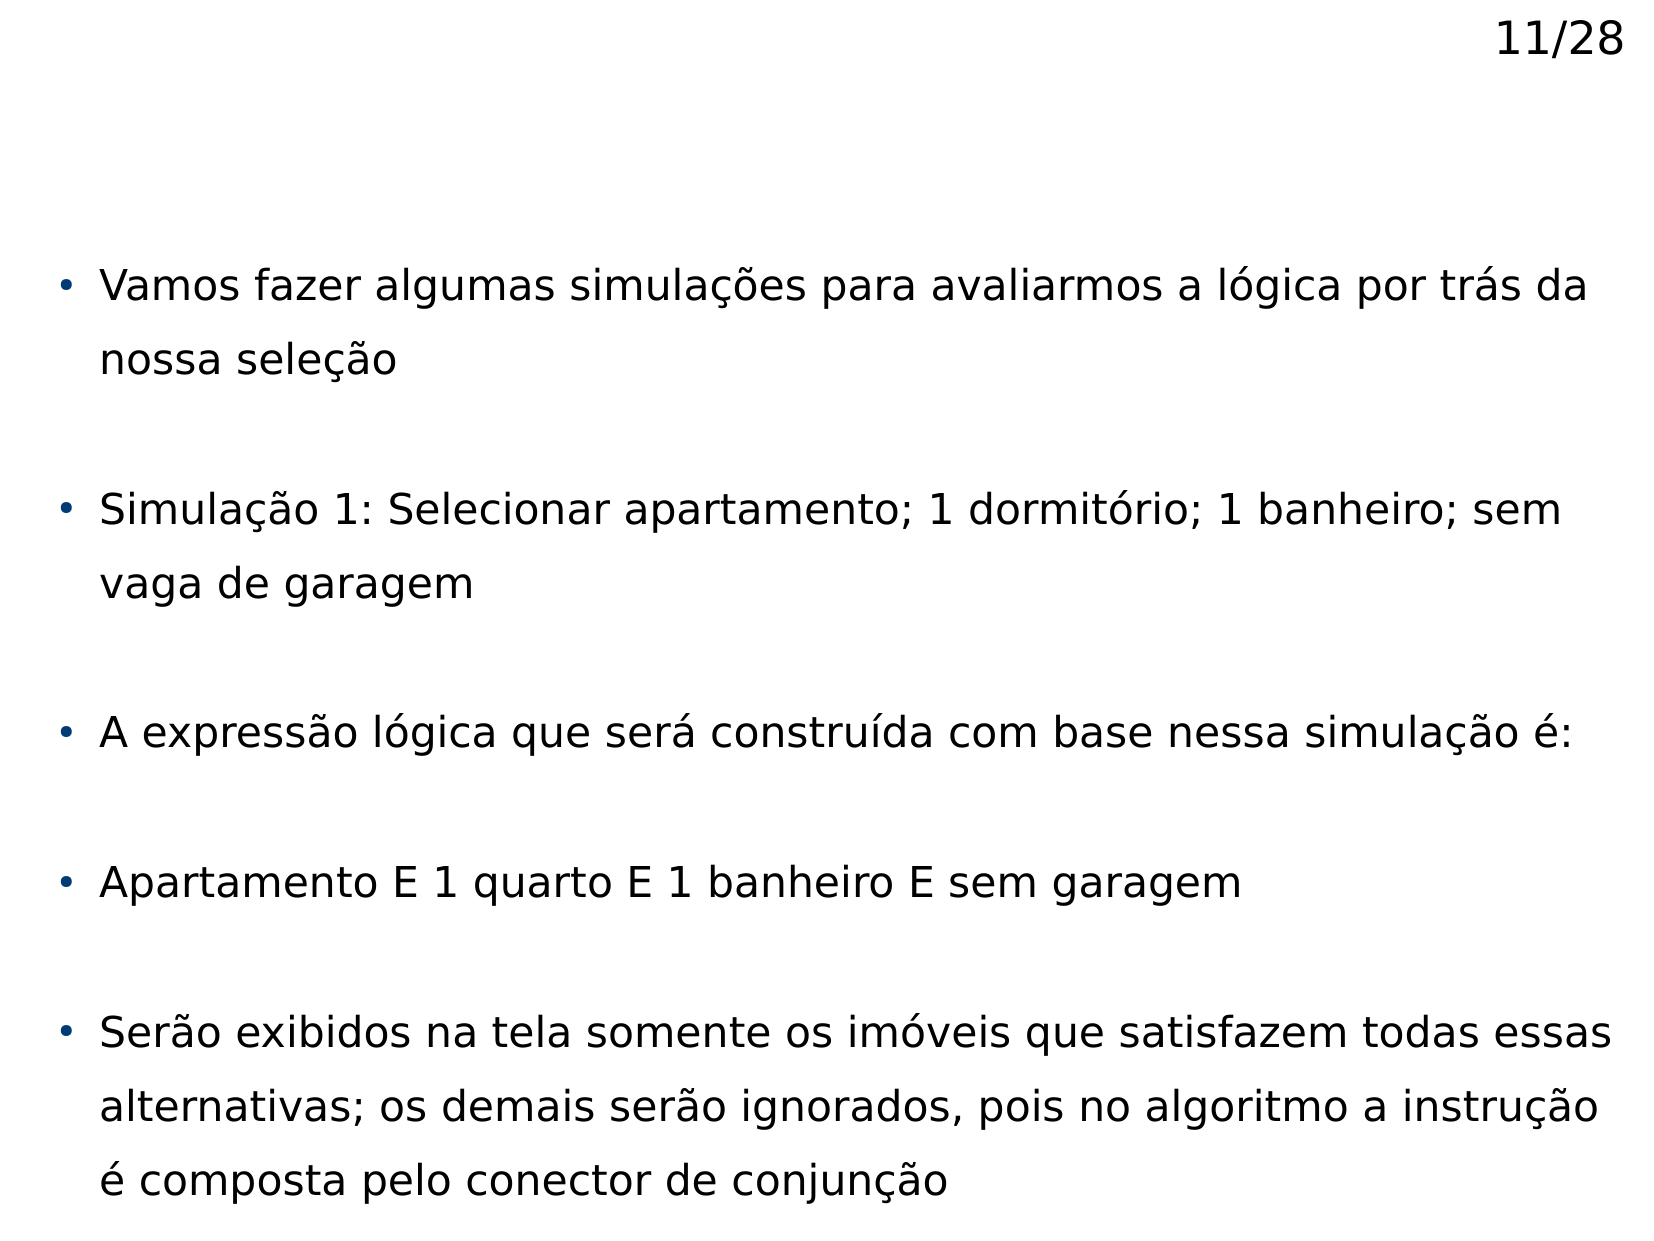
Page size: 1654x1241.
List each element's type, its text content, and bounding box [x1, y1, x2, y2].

list Vamos fazer algumas simulações para avaliarmos a lógica por trás da nossa seleção Simulação 1: Selecionar apartamento; 1 dormitório; 1 banheiro; sem vaga de garagem A expressão lógica que será construída com base nessa simulação é: Apartamento E 1 quarto E 1 banheiro E sem garagem Serão exibidos na tela somente os imóveis que satisfazem todas essas alternativas; os demais serão ignorados, pois no algoritmo a instrução é composta pelo conector de conjunção [59, 236, 1625, 1211]
